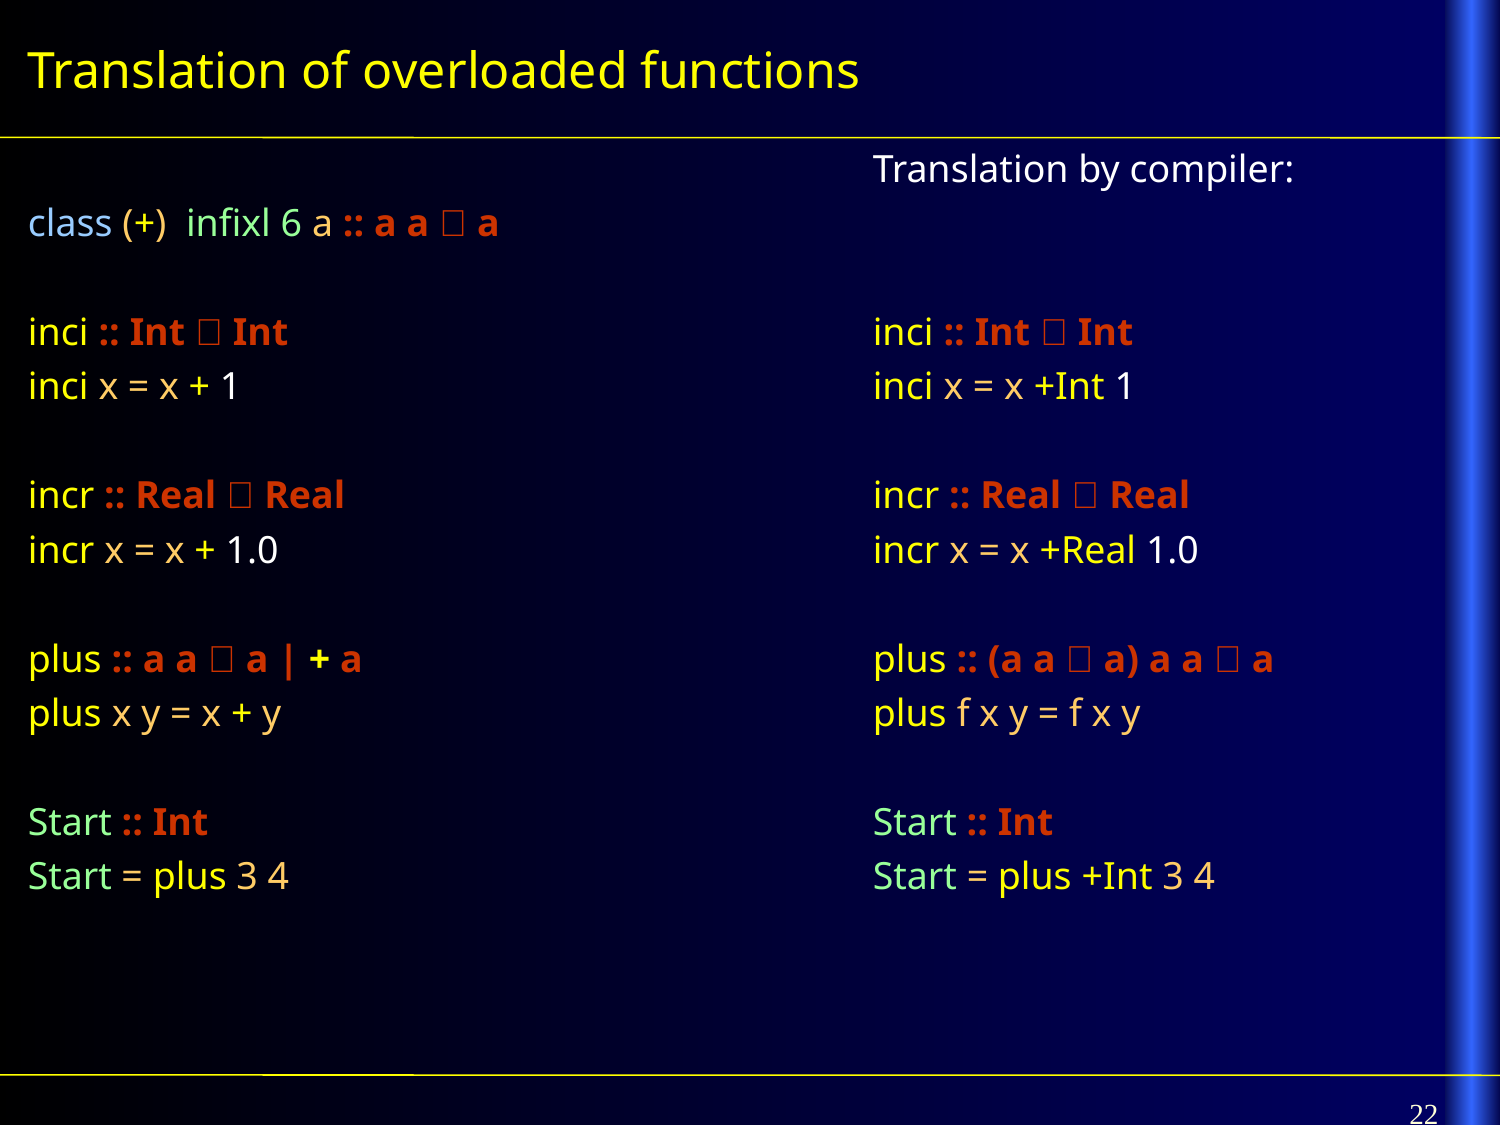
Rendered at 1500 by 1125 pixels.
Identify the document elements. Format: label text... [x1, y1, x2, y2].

text_box class (+) infixl 6 a :: a a  a inci :: Int  Int inci x = x + 1 incr :: Real  Real incr x = x + 1.0 plus :: a a  a | + a plus x y = x + y Start :: Int Start = plus 3 4 [12, 137, 831, 1063]
text_box Translation of overloaded functions [12, 0, 1288, 138]
text_box Translation by compiler: inci :: Int  Int inci x = x +Int 1 incr :: Real  Real incr x = x +Real 1.0 plus :: (a a  a) a a  a plus f x y = f x y Start :: Int Start = plus +Int 3 4 [857, 137, 1500, 1063]
